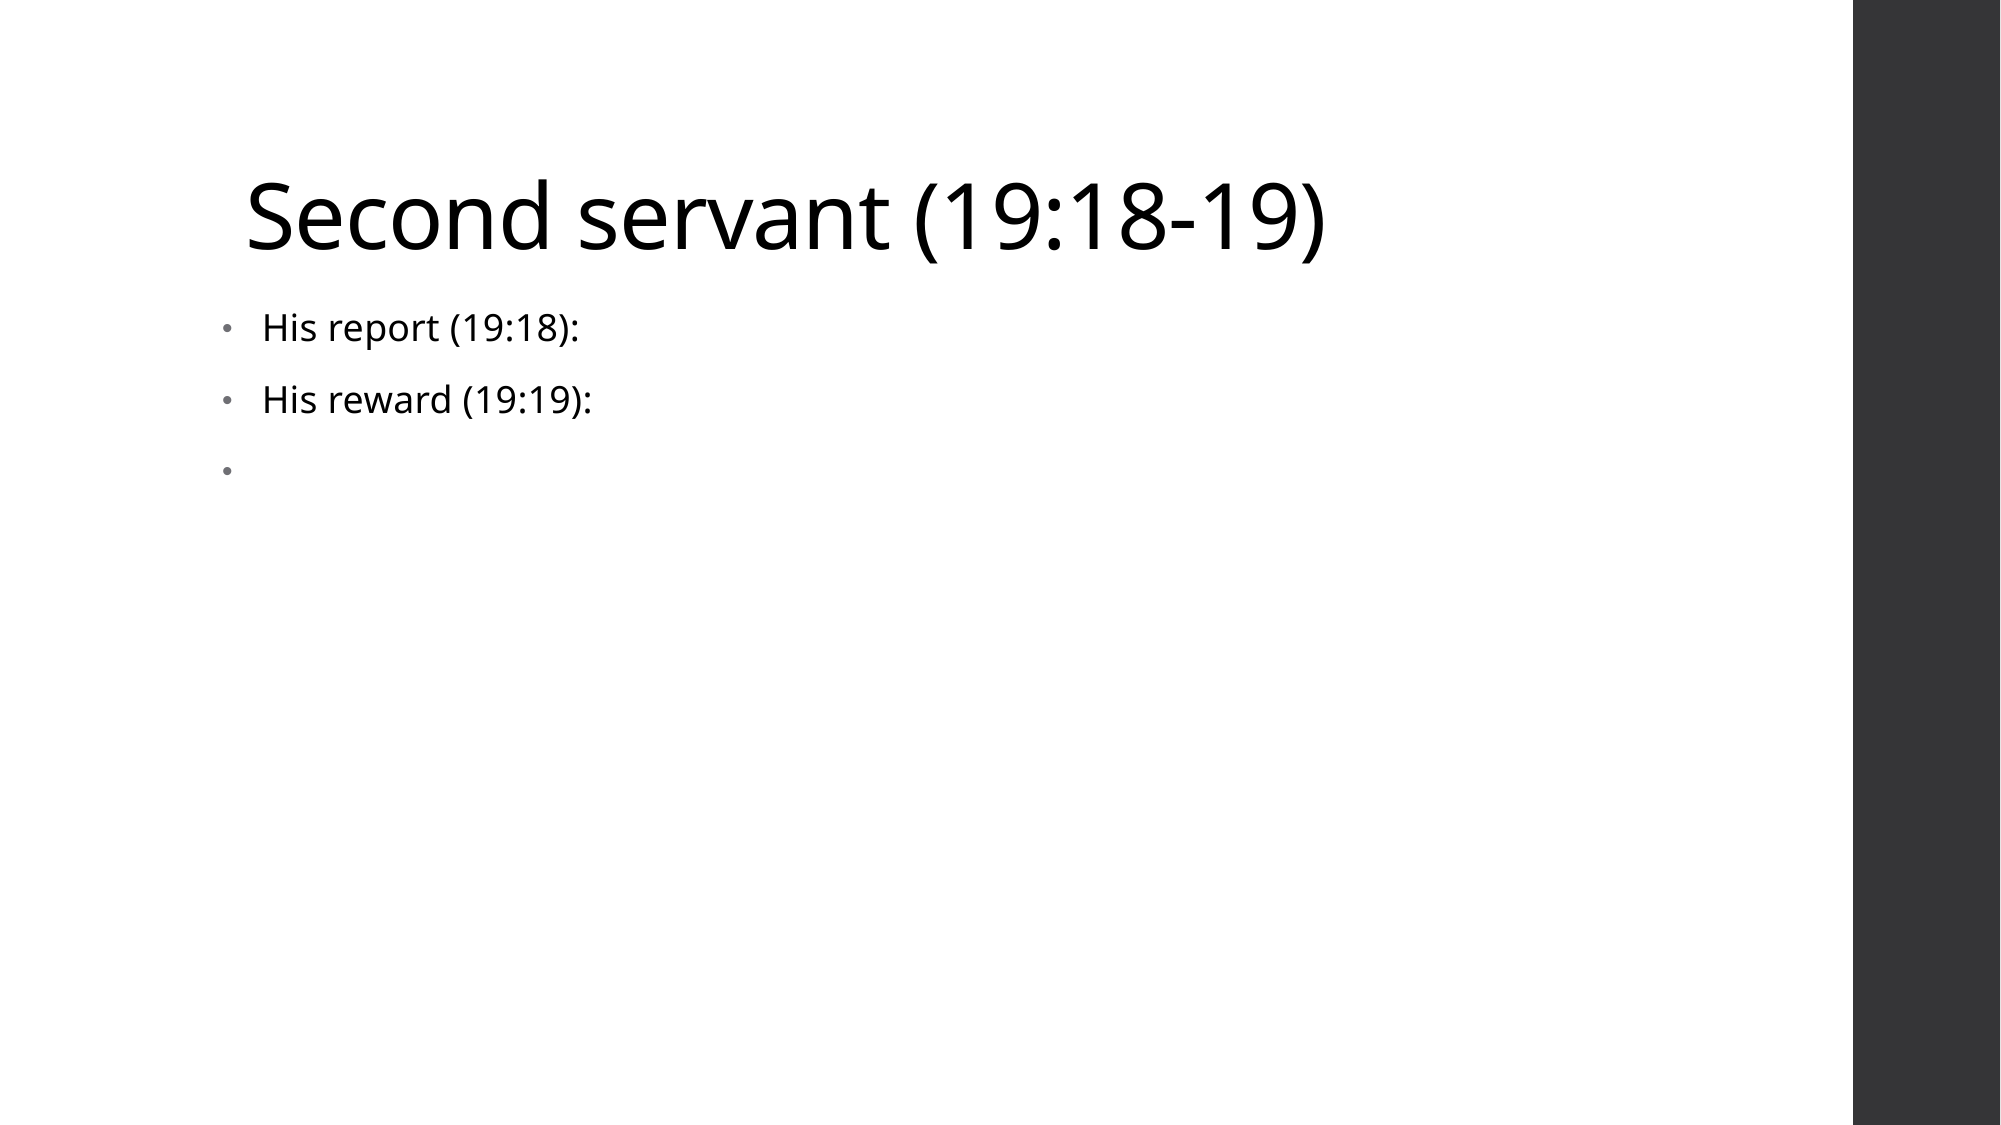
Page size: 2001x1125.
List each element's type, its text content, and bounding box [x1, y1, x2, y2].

list His report (19:18): His reward (19:19): [206, 299, 1617, 1014]
title Second servant (19:18-19) [206, 60, 1797, 278]
